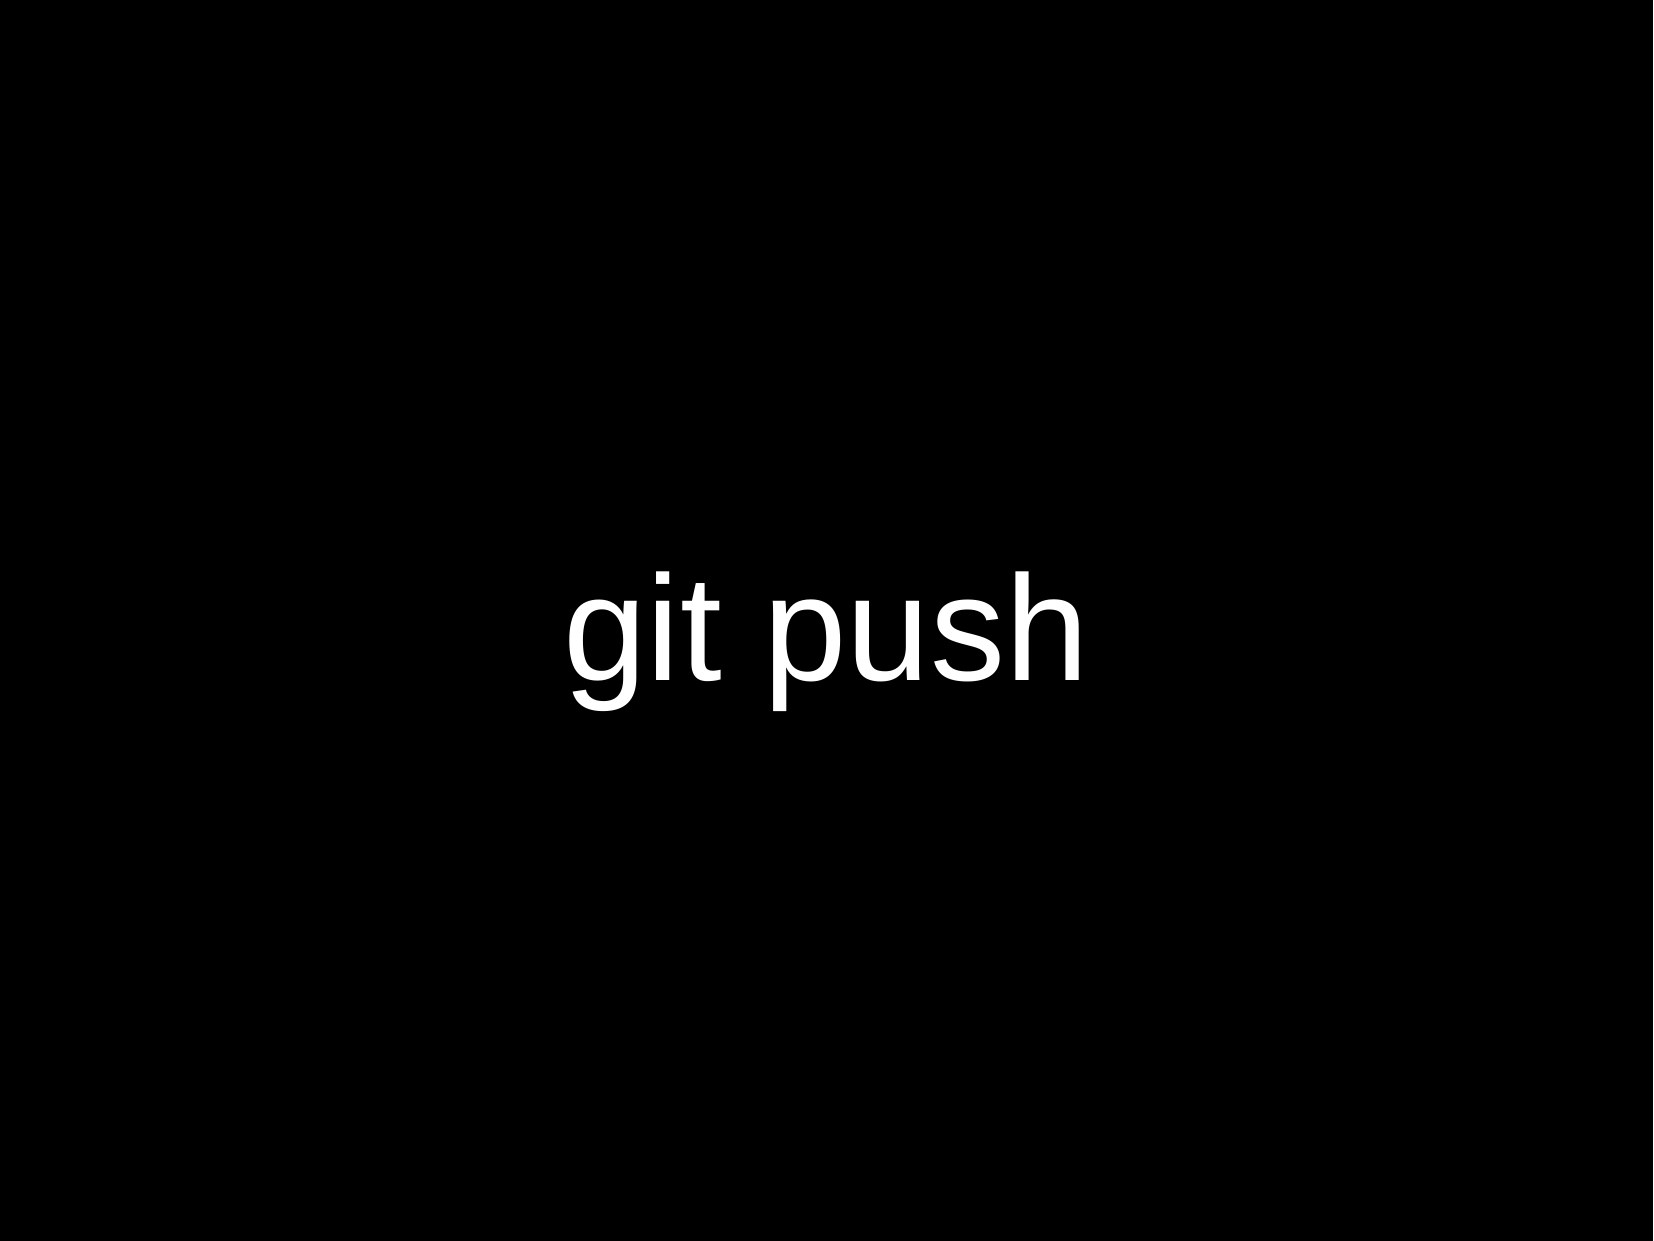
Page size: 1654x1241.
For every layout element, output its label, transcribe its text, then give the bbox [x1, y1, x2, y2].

title git push [82, 525, 1571, 733]
